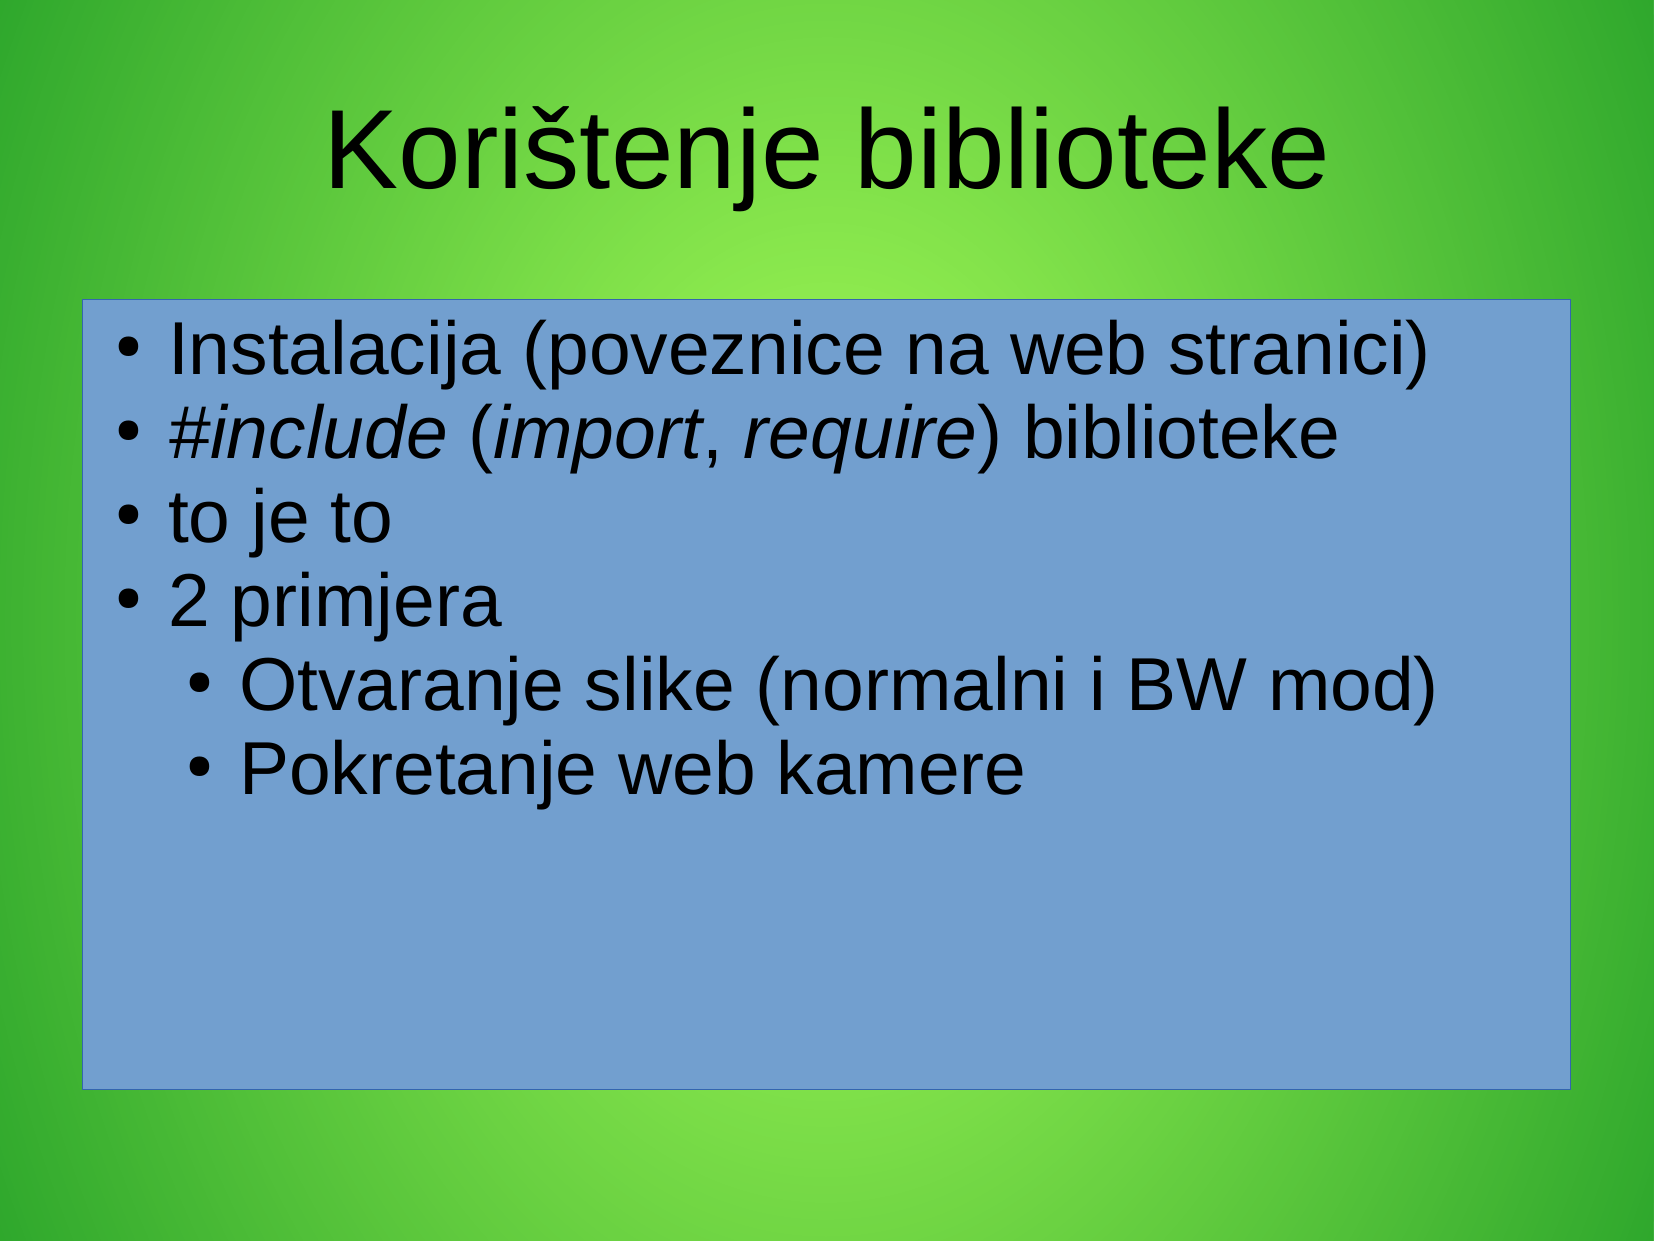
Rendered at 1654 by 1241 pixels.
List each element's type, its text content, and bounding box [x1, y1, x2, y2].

list Instalacija (poveznice na web stranici) #include (import, require) biblioteke to je to 2 primjera Otvaranje slike (normalni i BW mod) Pokretanje web kamere [82, 299, 1571, 1090]
title Korištenje biblioteke [82, 47, 1571, 252]
